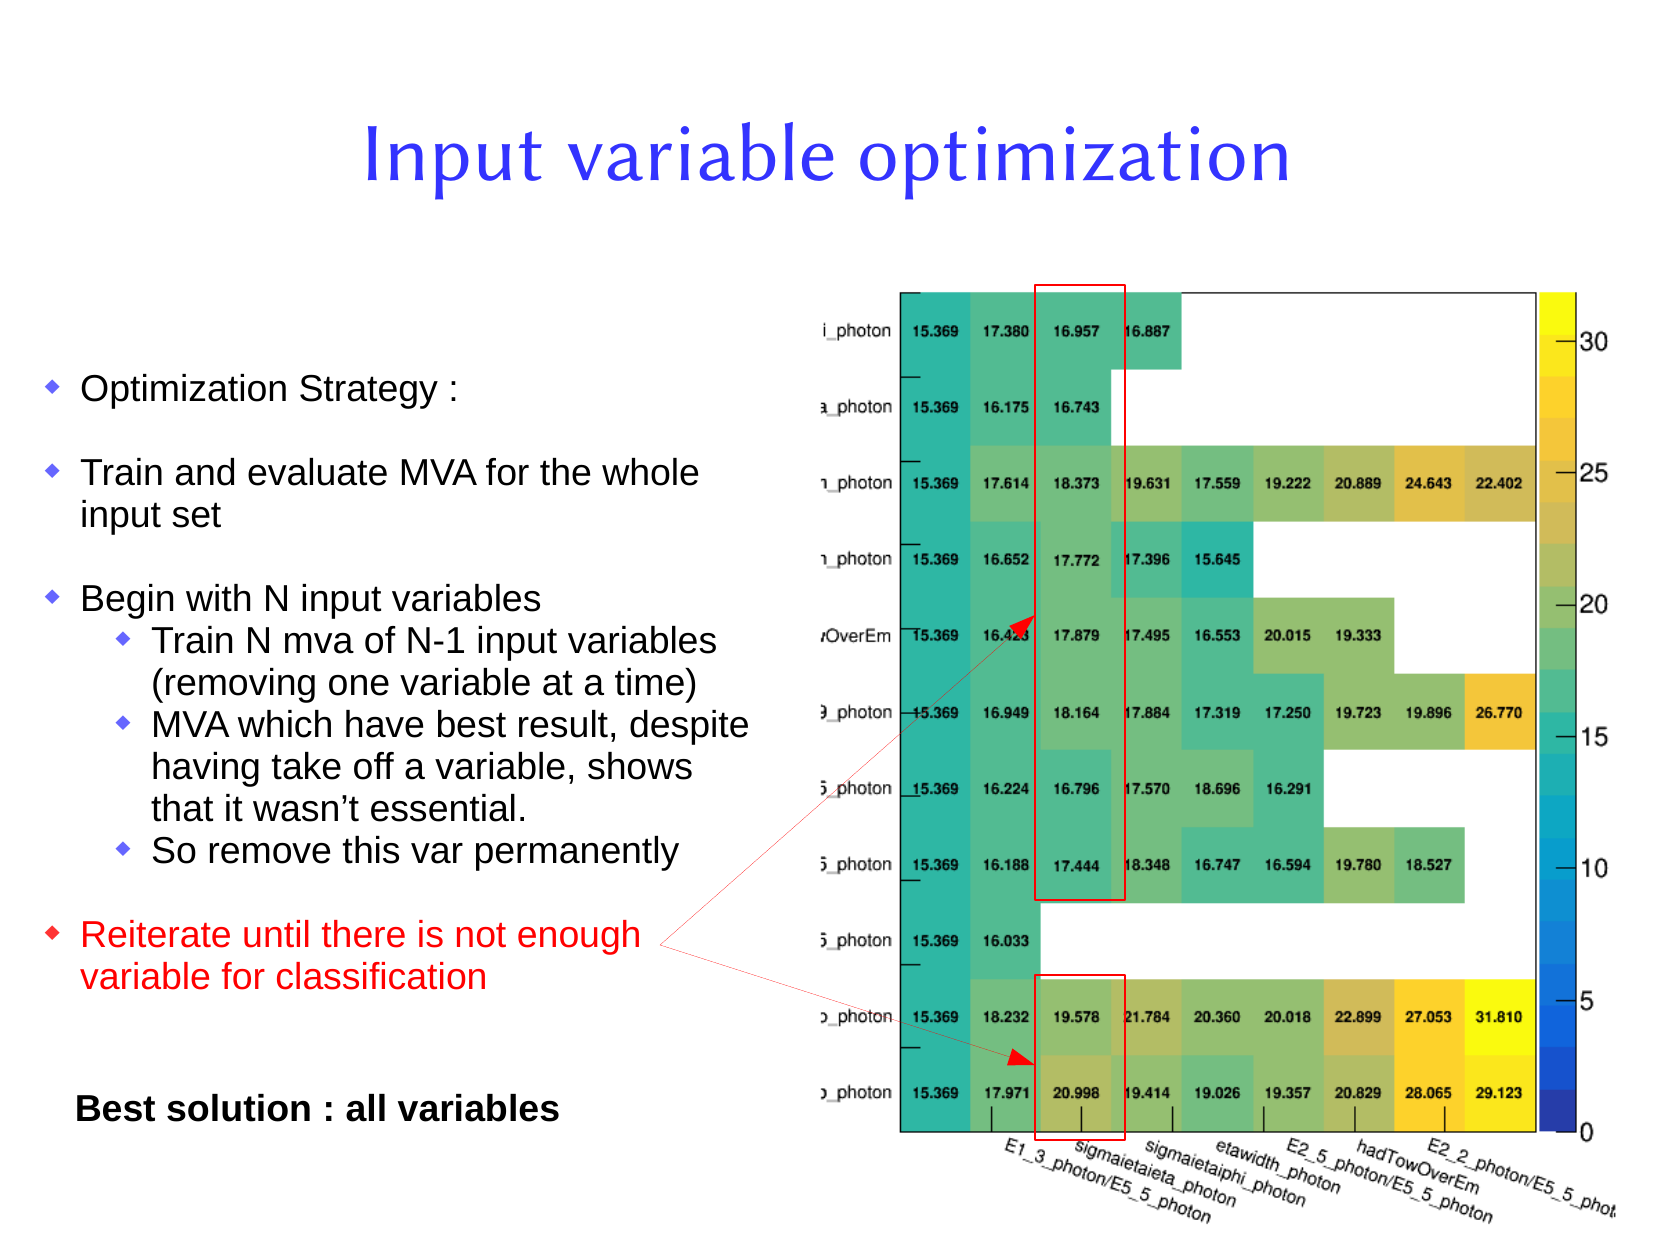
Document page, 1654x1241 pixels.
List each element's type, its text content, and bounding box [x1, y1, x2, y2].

picture [1036, 976, 1124, 1139]
text_box Best solution : all variables [60, 1080, 751, 1137]
picture [1036, 286, 1124, 899]
picture [806, 179, 1654, 1241]
title Input variable optimization [82, 49, 1571, 257]
text_box Optimization Strategy : Train and evaluate MVA for the whole input set Begin with N input variables Train N mva of N-1 input variables (removing one variable at a time) MVA which have best result, despite having take off a variable, shows that it wasn’t essential. So remove this var permanently Reiterate until there is not enough variable for classification [30, 360, 781, 1005]
